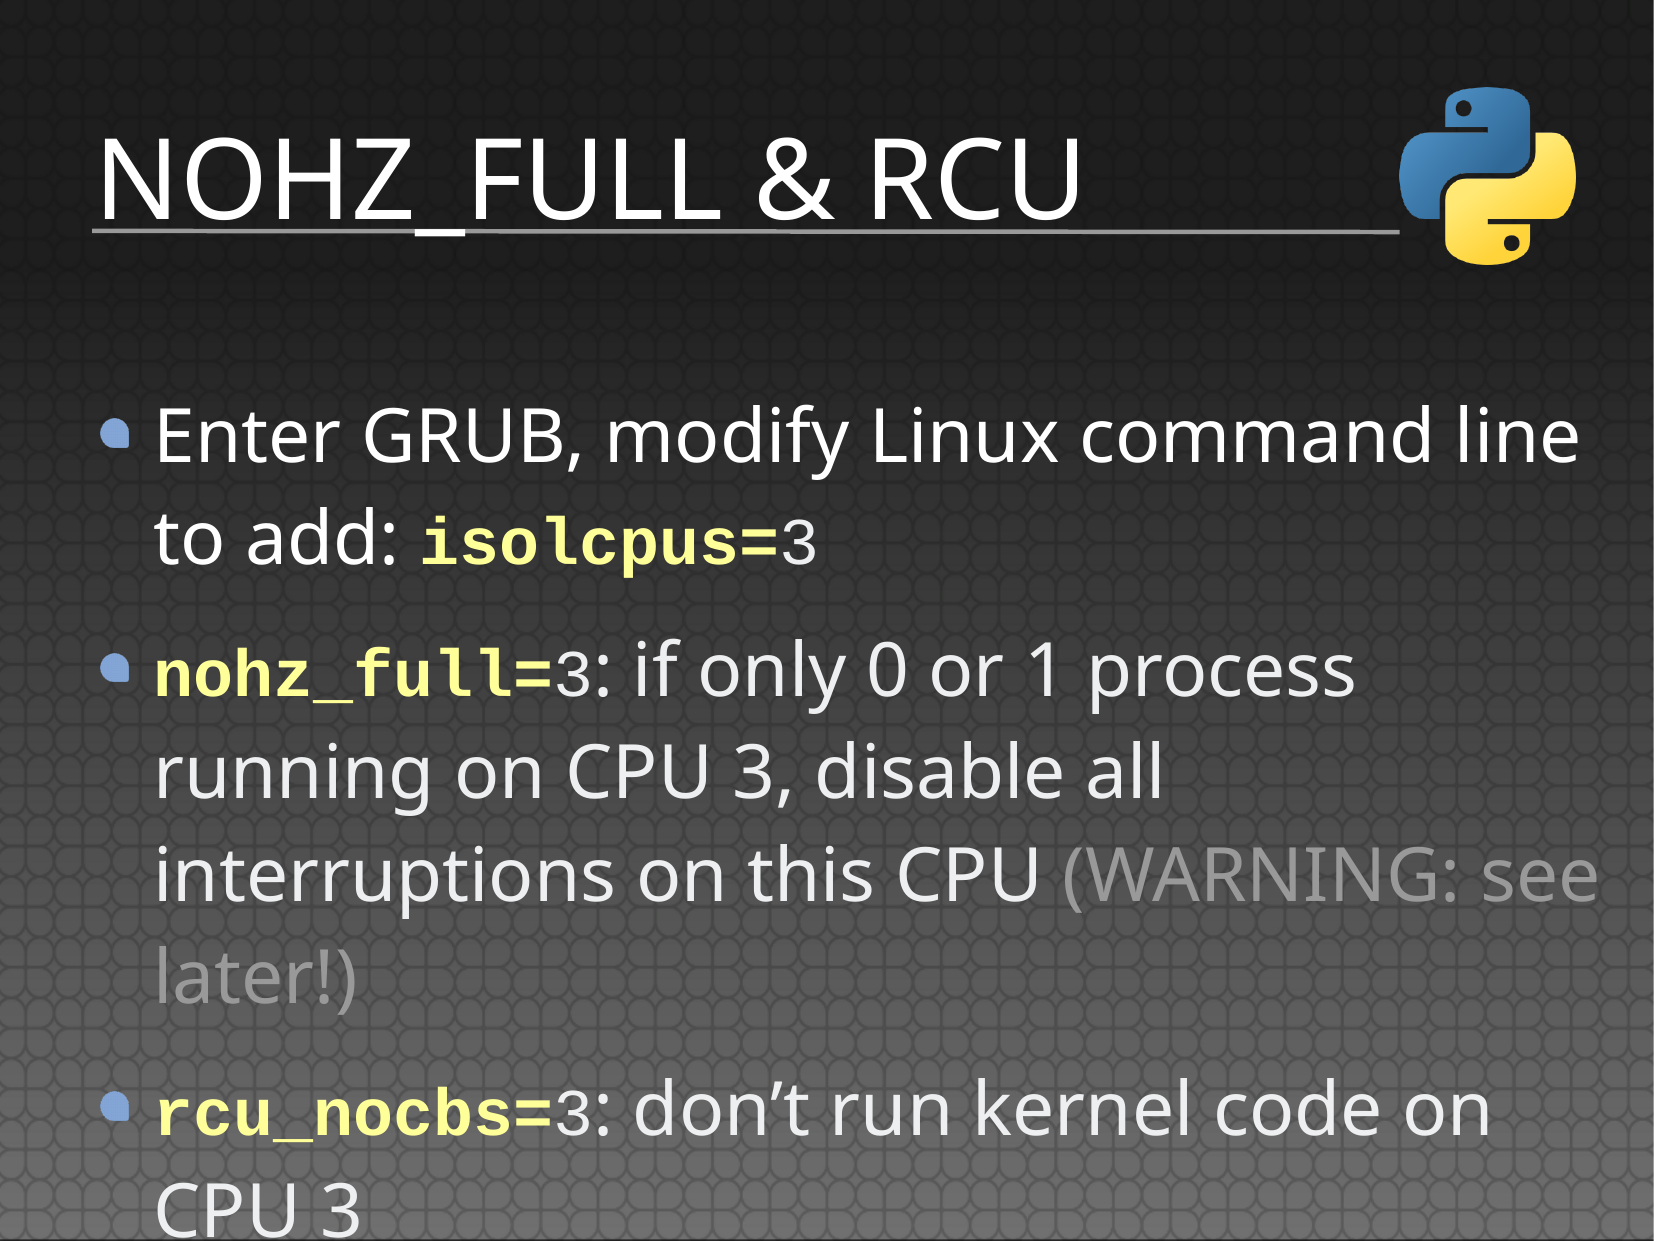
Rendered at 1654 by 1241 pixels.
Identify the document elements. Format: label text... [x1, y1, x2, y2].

picture [0, 0, 1654, 1241]
title NOHZ_FULL & RCU [94, 100, 1426, 251]
list Enter GRUB, modify Linux command line to add: isolcpus=3 nohz_full=3: if only 0 or 1 process running on CPU 3, disable all interruptions on this CPU (WARNING: see later!) rcu_nocbs=3: don’t run kernel code on CPU 3 [82, 382, 1616, 1092]
